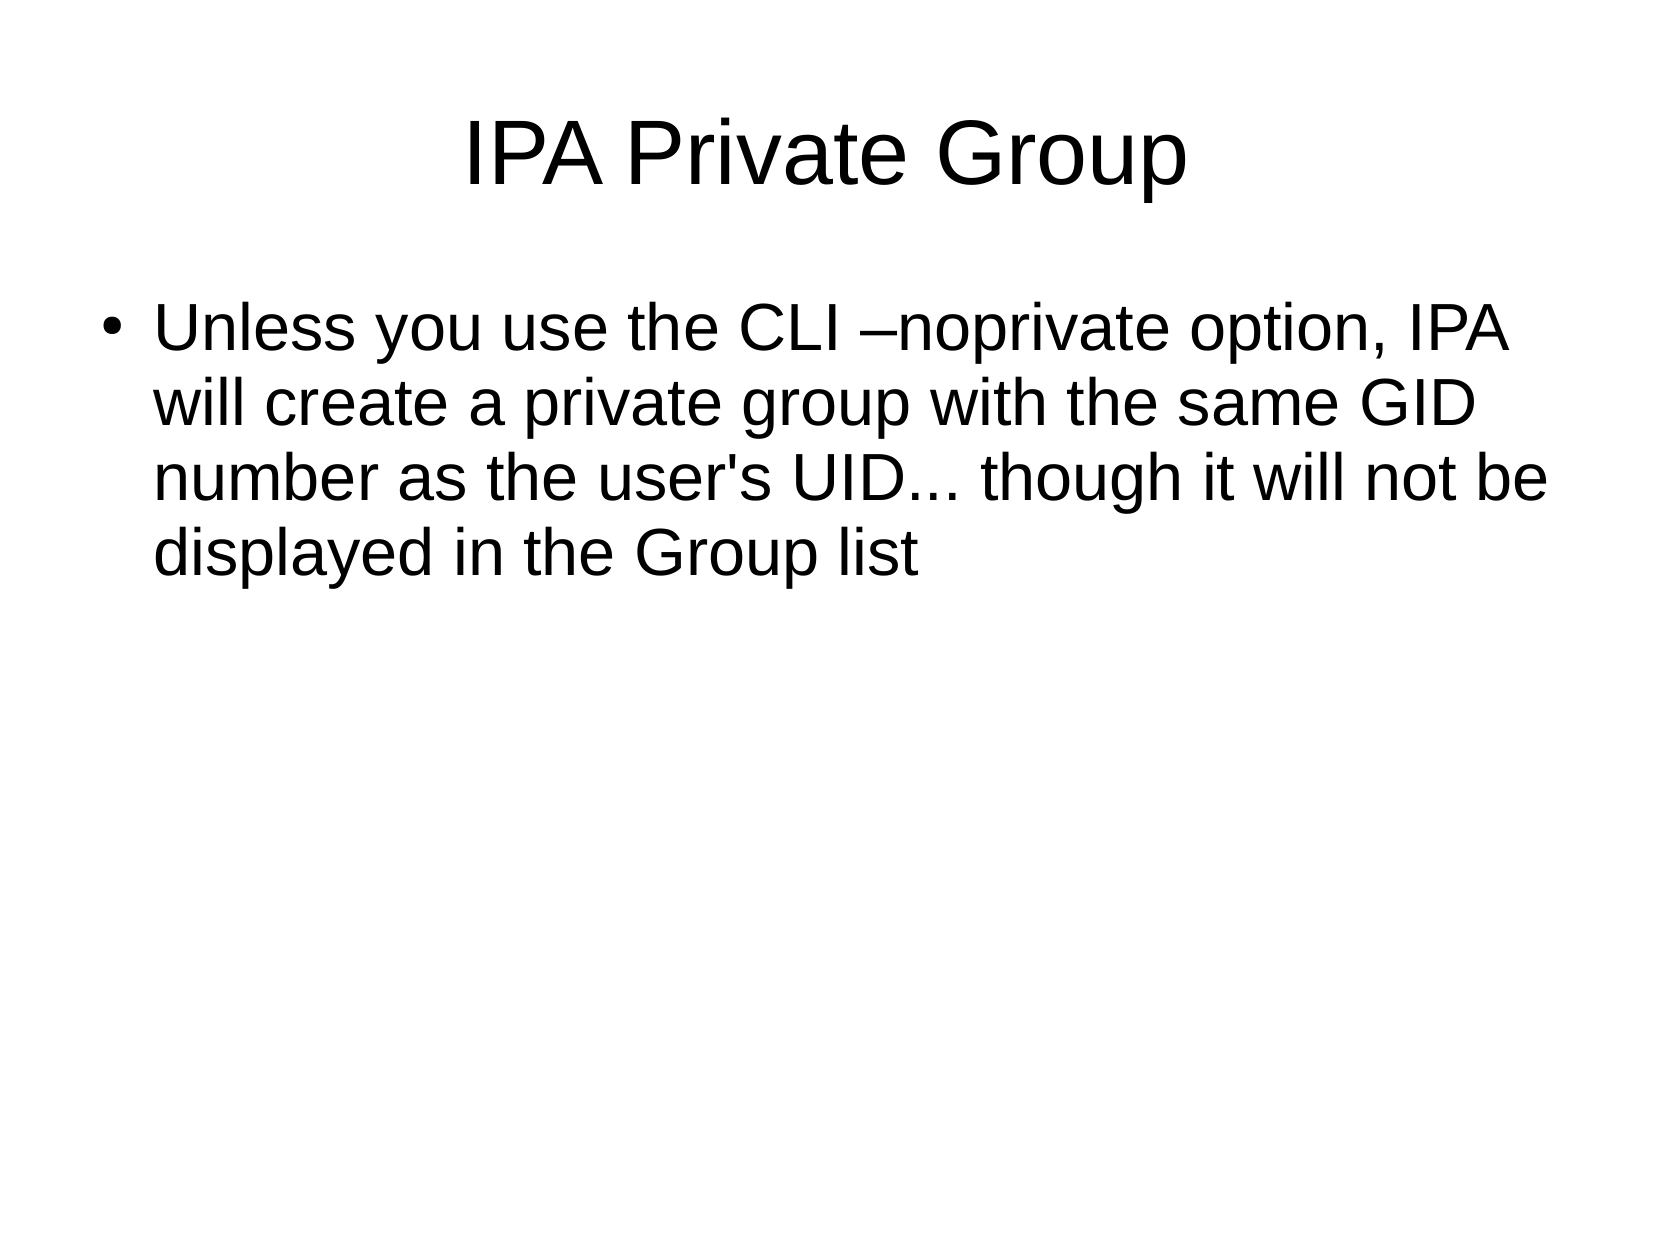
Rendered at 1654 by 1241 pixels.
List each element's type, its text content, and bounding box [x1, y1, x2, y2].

list Unless you use the CLI –noprivate option, IPA will create a private group with the same GID number as the user's UID... though it will not be displayed in the Group list [82, 290, 1571, 1010]
title IPA Private Group [82, 49, 1571, 257]
